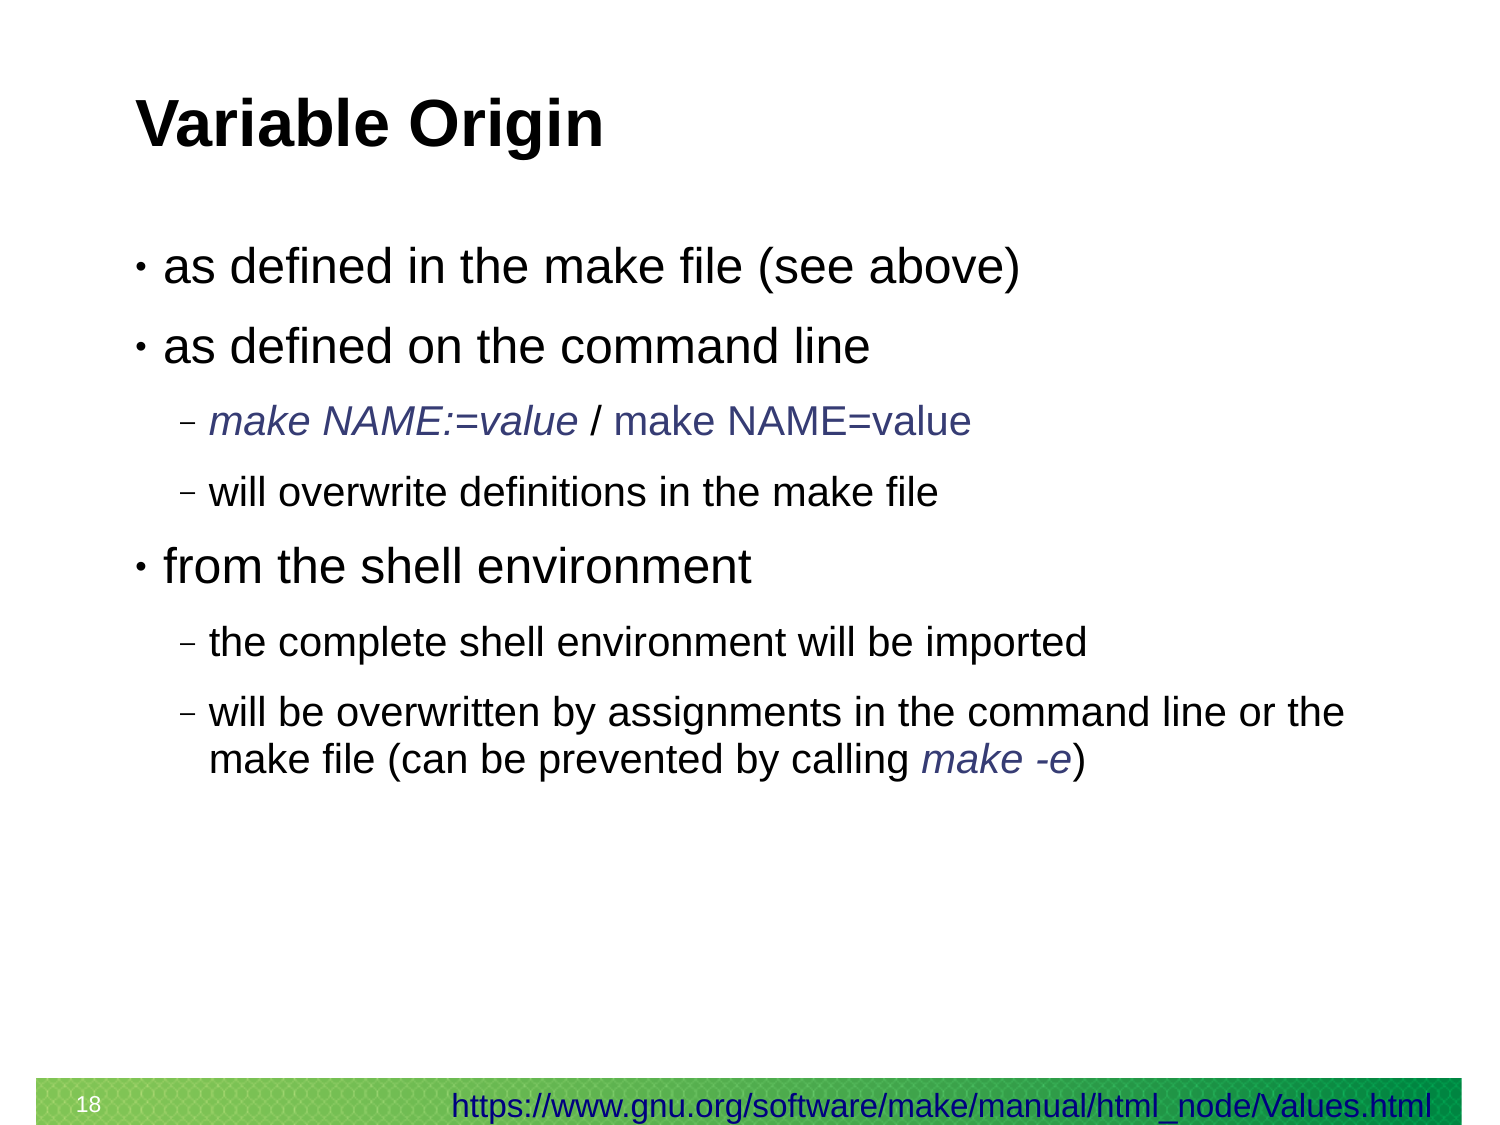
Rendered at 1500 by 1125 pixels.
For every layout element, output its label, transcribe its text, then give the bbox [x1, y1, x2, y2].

title Variable Origin [135, 41, 1372, 204]
text_box https://www.gnu.org/software/make/manual/html_node/Values.html [436, 1080, 1456, 1125]
picture [36, 1078, 1462, 1125]
list as defined in the make file (see above) as defined on the command line make NAME:=value / make NAME=value will overwrite definitions in the make file from the shell environment the complete shell environment will be imported will be overwritten by assignments in the command line or the make file (can be prevented by calling make -e) [135, 238, 1372, 982]
